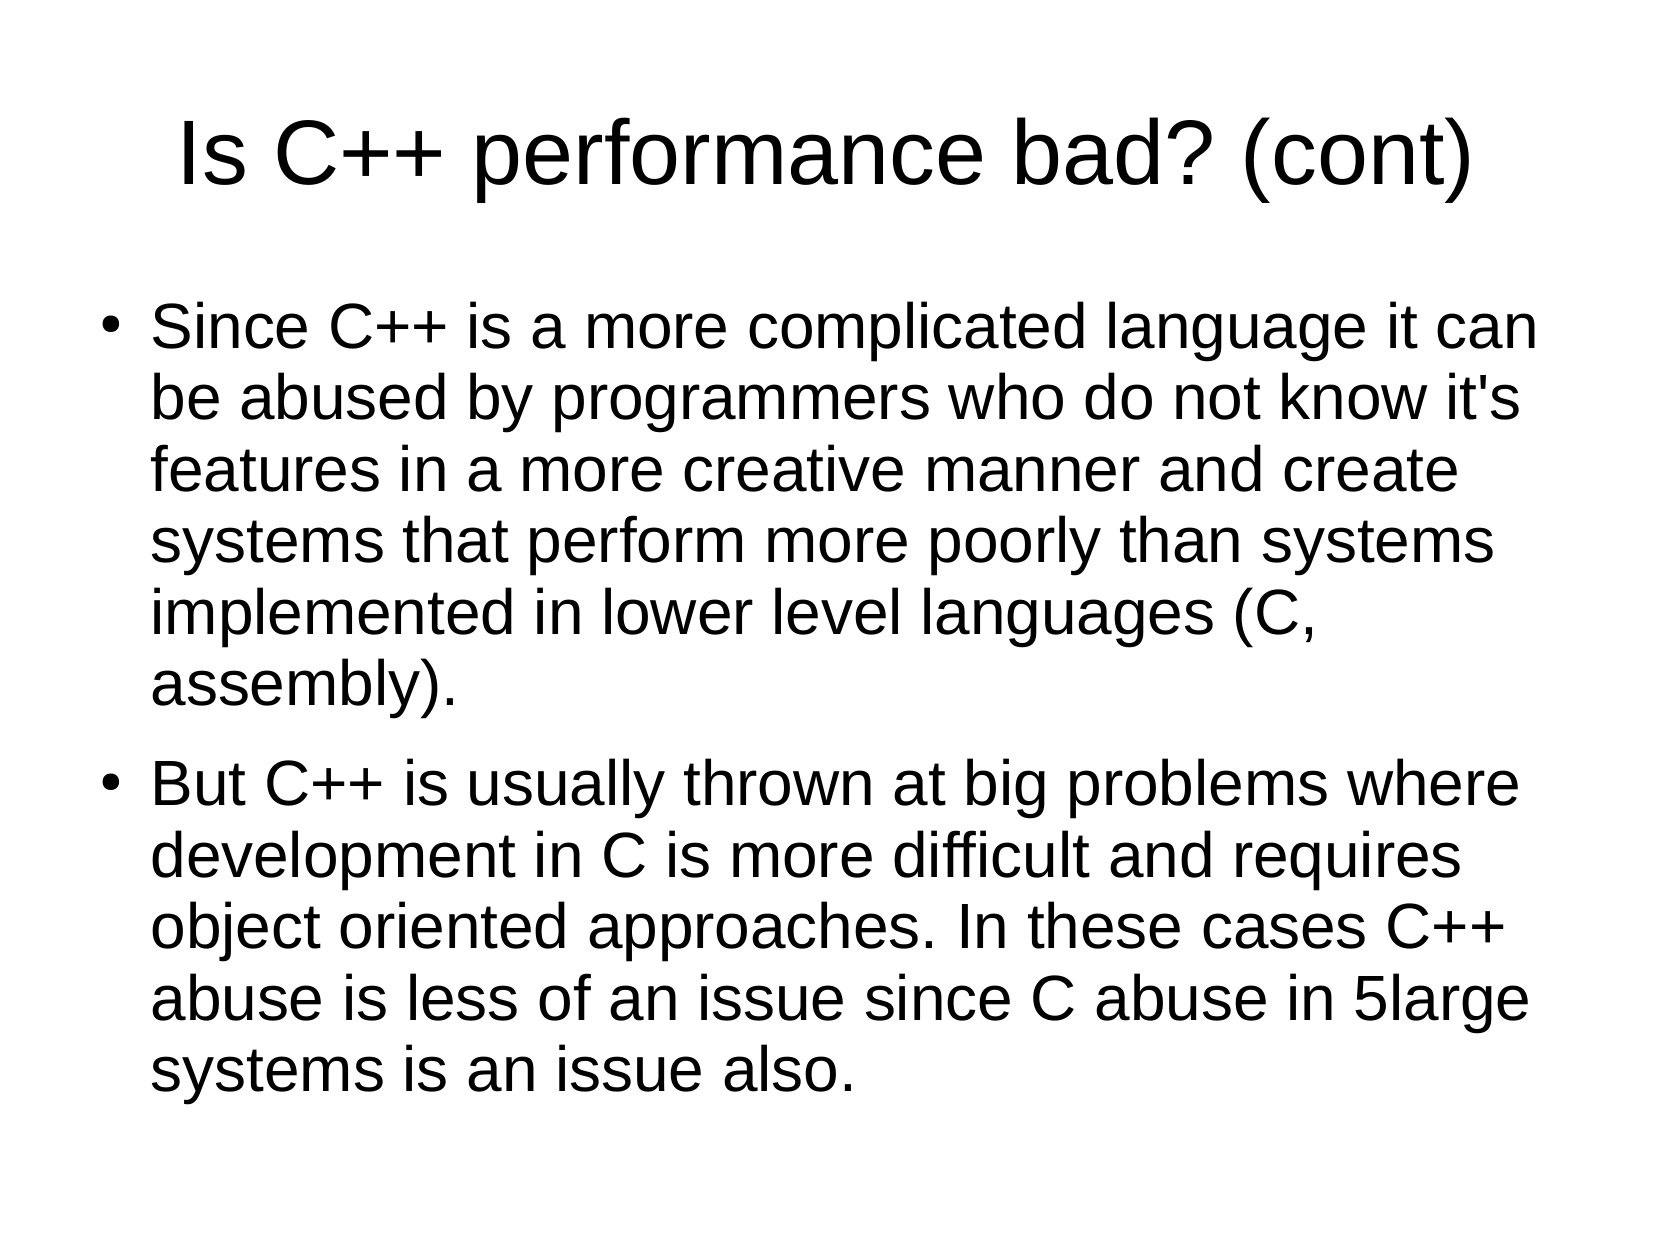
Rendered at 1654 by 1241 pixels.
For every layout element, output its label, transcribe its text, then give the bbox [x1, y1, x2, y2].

list Since C++ is a more complicated language it can be abused by programmers who do not know it's features in a more creative manner and create systems that perform more poorly than systems implemented in lower level languages (C, assembly). But C++ is usually thrown at big problems where development in C is more difficult and requires object oriented approaches. In these cases C++ abuse is less of an issue since C abuse in 5large systems is an issue also. [82, 290, 1571, 1109]
title Is C++ performance bad? (cont) [82, 49, 1571, 257]
